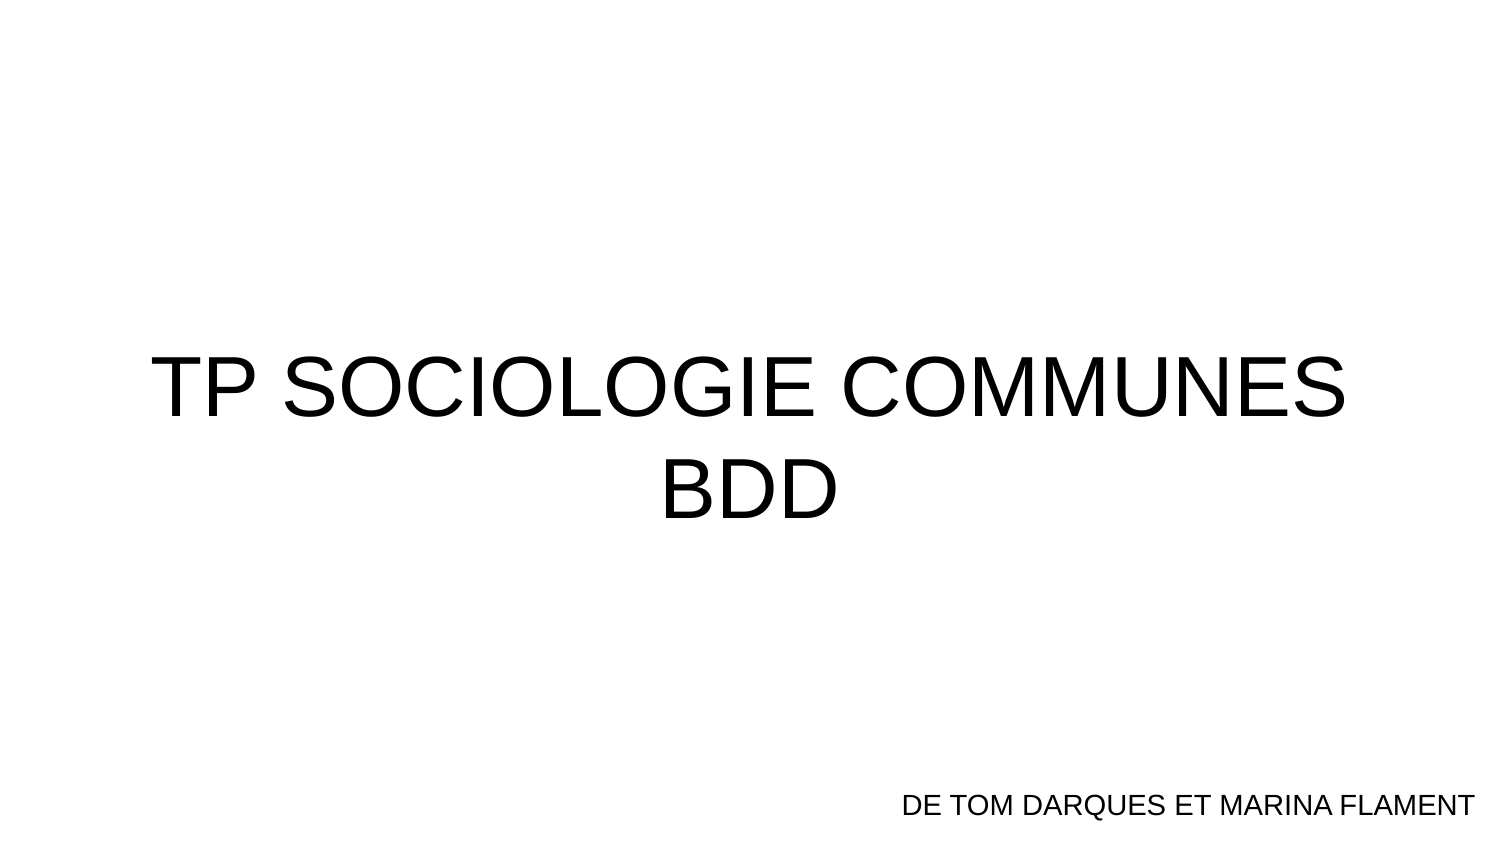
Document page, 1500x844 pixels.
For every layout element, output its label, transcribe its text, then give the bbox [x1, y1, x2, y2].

text_box TP SOCIOLOGIE COMMUNES BDD [101, 315, 1399, 528]
text_box DE TOM DARQUES ET MARINA FLAMENT [886, 771, 1500, 844]
